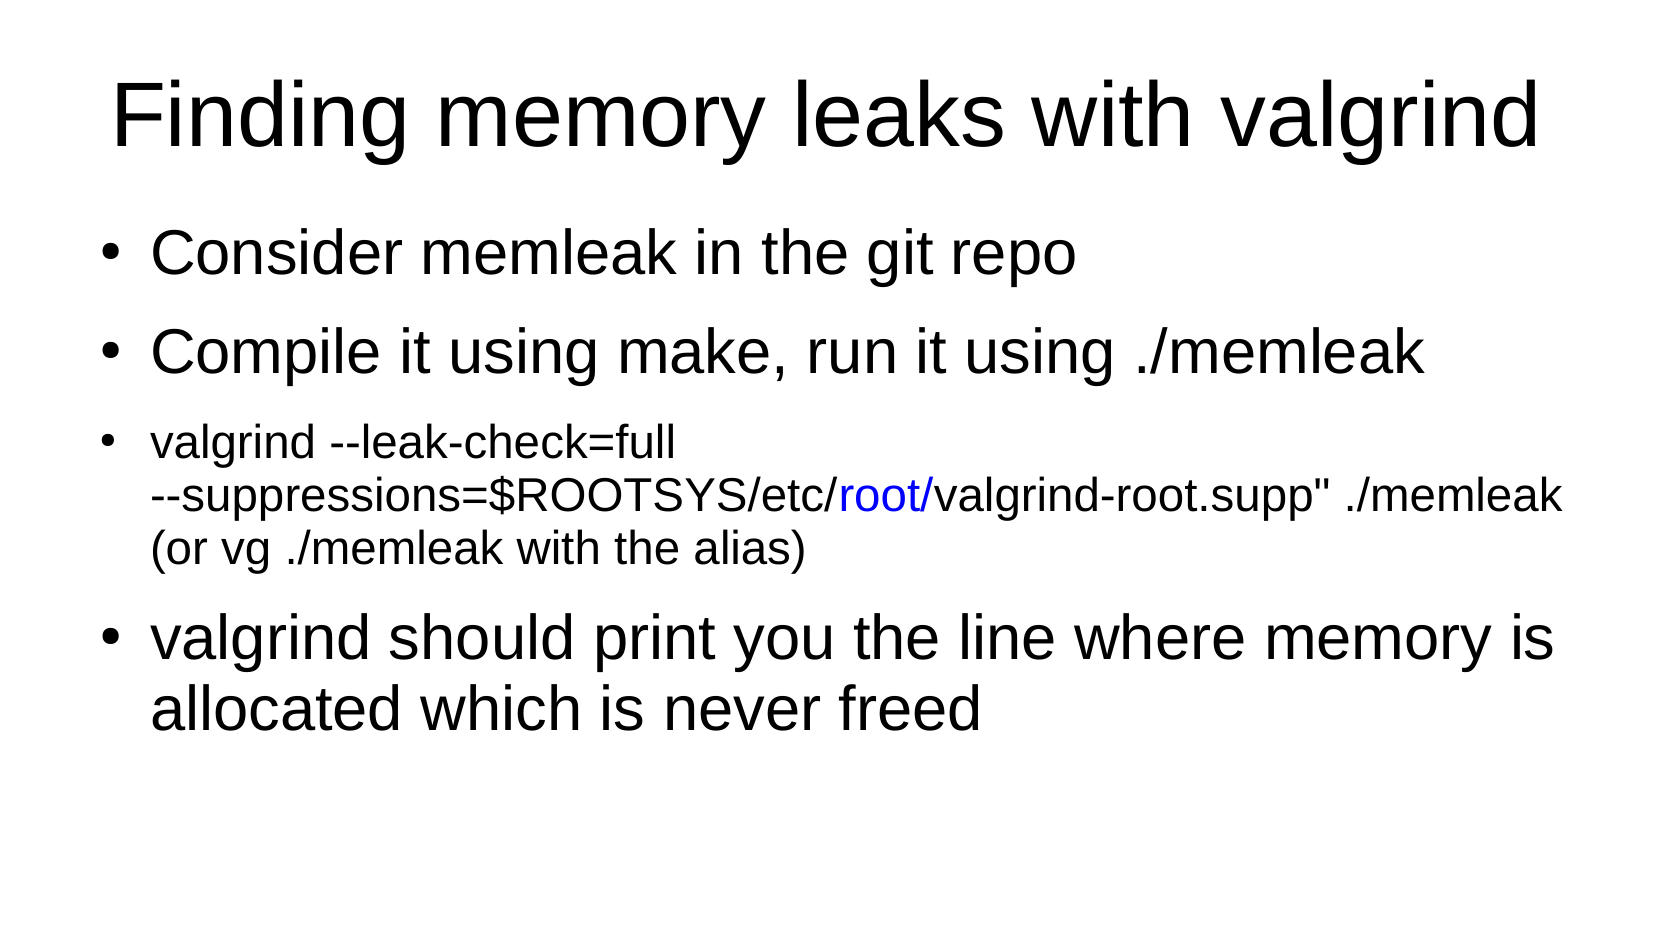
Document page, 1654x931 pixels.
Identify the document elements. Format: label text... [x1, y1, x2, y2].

list Consider memleak in the git repo Compile it using make, run it using ./memleak valgrind --leak-check=full --suppressions=$ROOTSYS/etc/root/valgrind-root.supp" ./memleak (or vg ./memleak with the alias) valgrind should print you the line where memory is allocated which is never freed [82, 217, 1571, 758]
title Finding memory leaks with valgrind [82, 37, 1571, 193]
